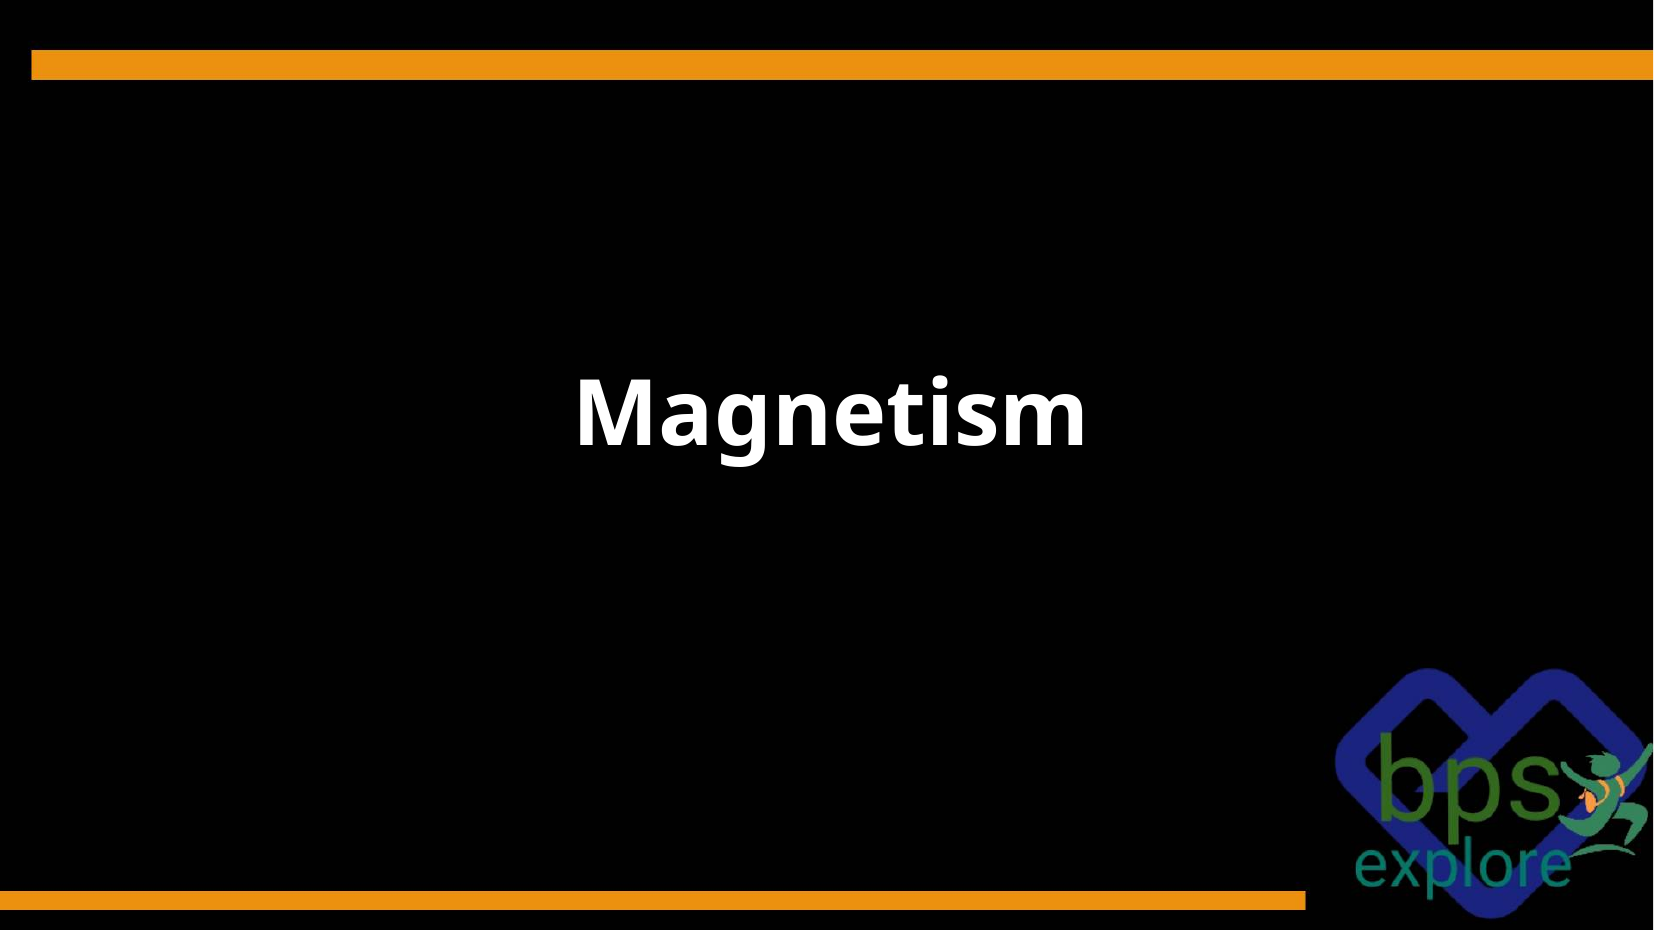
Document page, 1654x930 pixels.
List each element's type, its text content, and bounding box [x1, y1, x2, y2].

title Magnetism [87, 332, 1576, 488]
picture [0, 0, 1654, 930]
